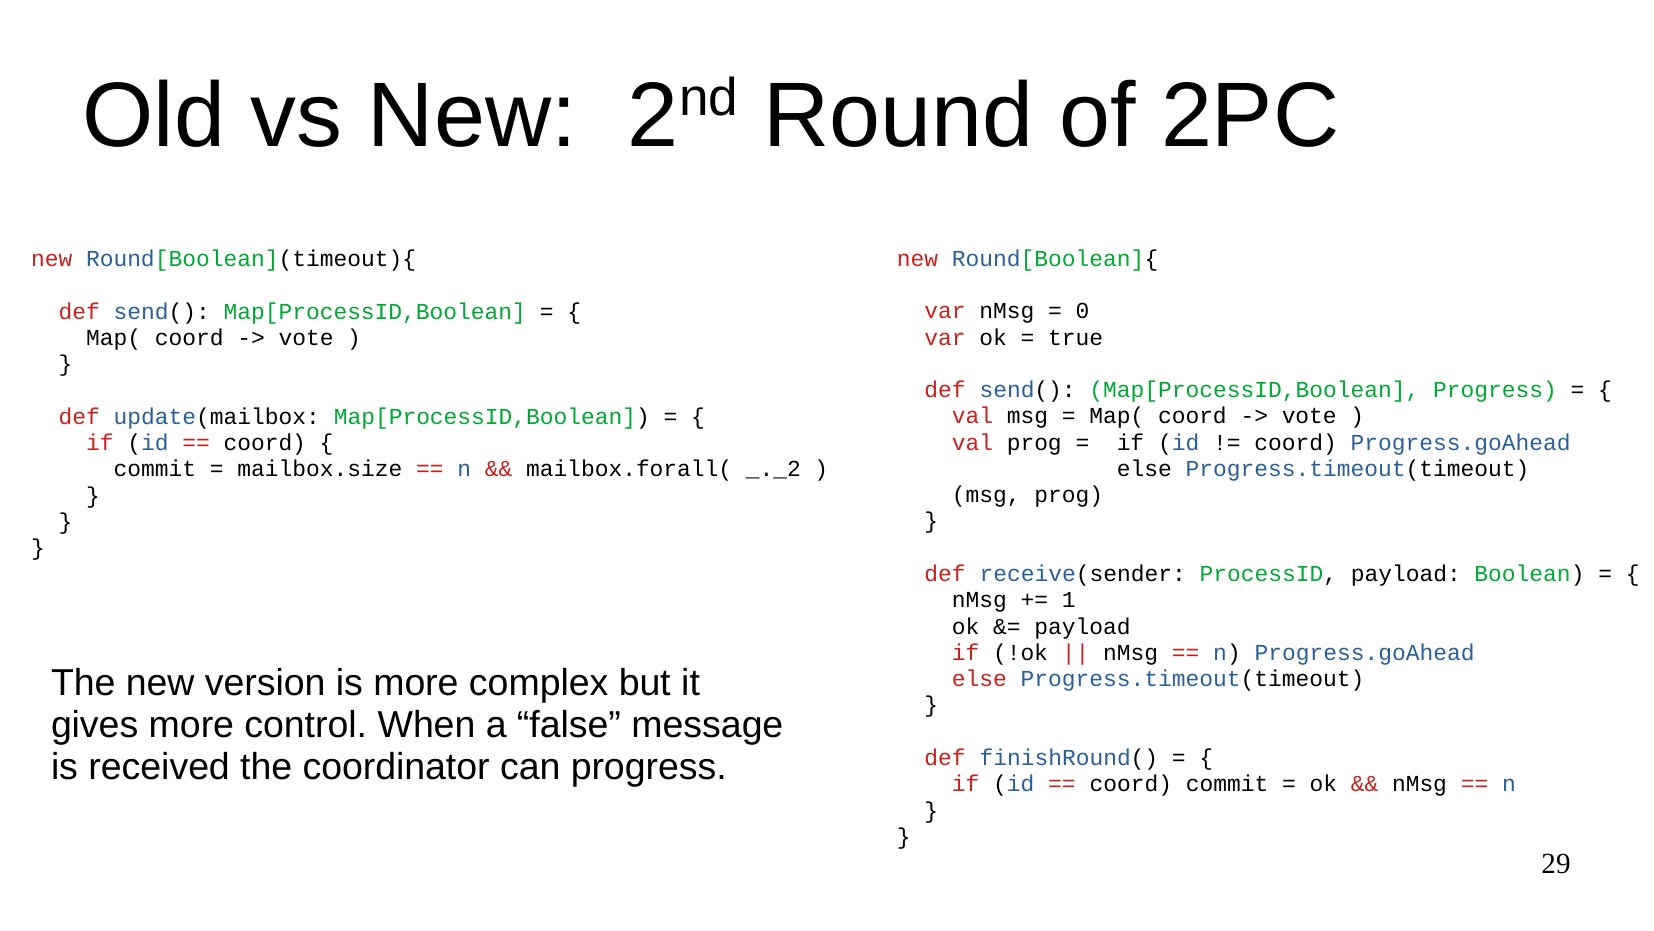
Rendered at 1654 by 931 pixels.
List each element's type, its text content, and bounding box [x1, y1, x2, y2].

text_box new Round[Boolean]{ var nMsg = 0 var ok = true def send(): (Map[ProcessID,Boolean], Progress) = { val msg = Map( coord -> vote ) val prog = if (id != coord) Progress.goAhead else Progress.timeout(timeout) (msg, prog) } def receive(sender: ProcessID, payload: Boolean) = { nMsg += 1 ok &= payload if (!ok || nMsg == n) Progress.goAhead else Progress.timeout(timeout) } def finishRound() = { if (id == coord) commit = ok && nMsg == n } } [882, 239, 1654, 859]
text_box The new version is more complex but it gives more control. When a “false” message is received the coordinator can progress. [36, 654, 802, 880]
text_box new Round[Boolean](timeout){ def send(): Map[ProcessID,Boolean] = { Map( coord -> vote ) } def update(mailbox: Map[ProcessID,Boolean]) = { if (id == coord) { commit = mailbox.size == n && mailbox.forall( _._2 ) } } } [16, 240, 872, 571]
title Old vs New: 2nd Round of 2PC [82, 37, 1571, 193]
